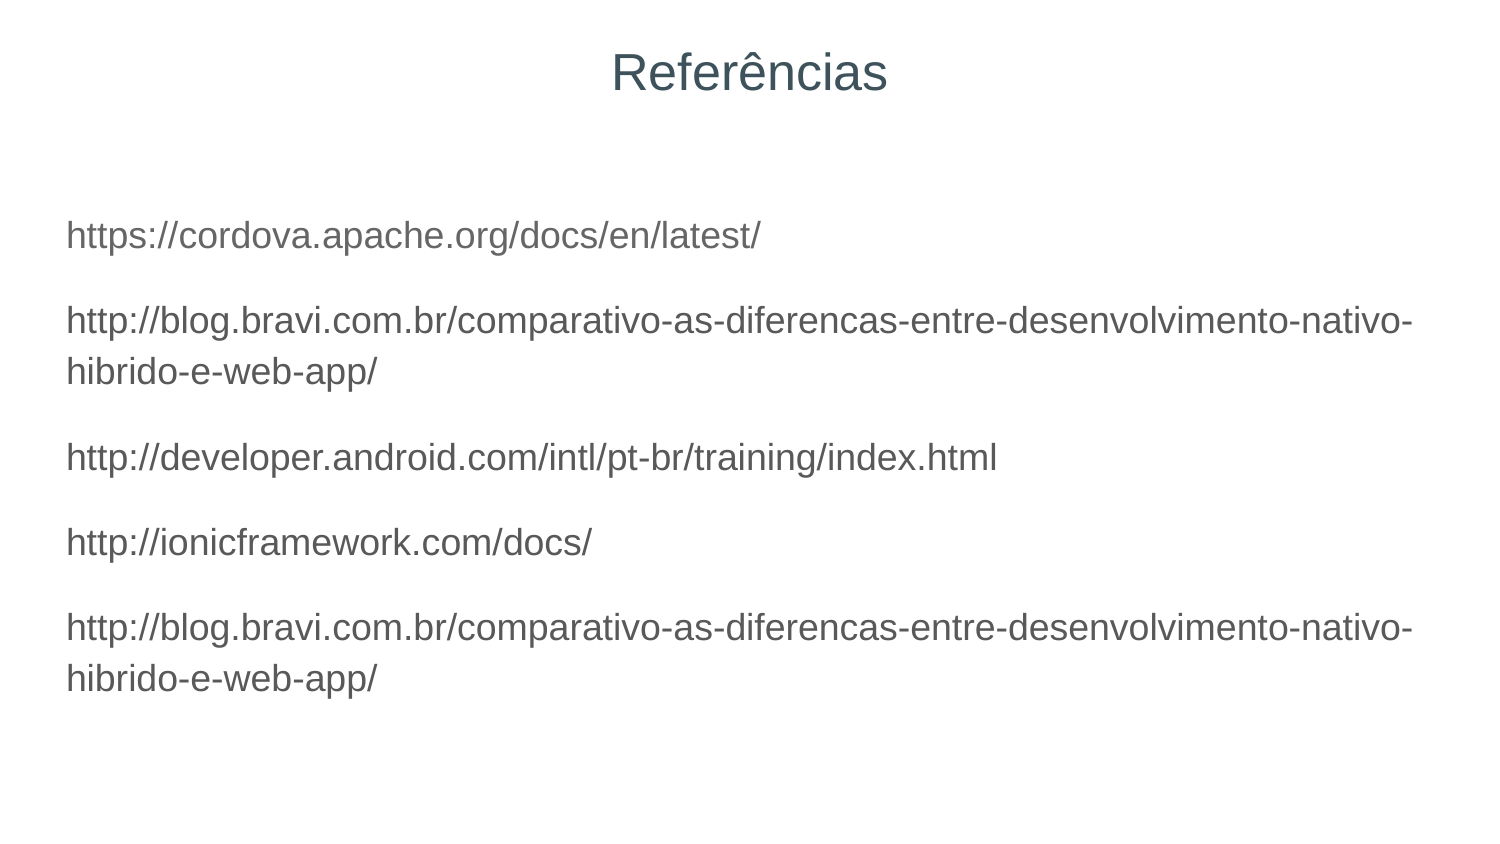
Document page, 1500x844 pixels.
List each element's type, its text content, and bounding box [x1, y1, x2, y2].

text_box Referências [257, 23, 1243, 144]
list https://cordova.apache.org/docs/en/latest/ http://blog.bravi.com.br/comparativo-as-diferencas-entre-desenvolvimento-nativo-hibrido-e-web-app/ http://developer.android.com/intl/pt-br/training/index.html http://ionicframework.com/docs/ http://blog.bravi.com.br/comparativo-as-diferencas-entre-desenvolvimento-nativo-hibrido-e-web-app/ [51, 189, 1449, 750]
